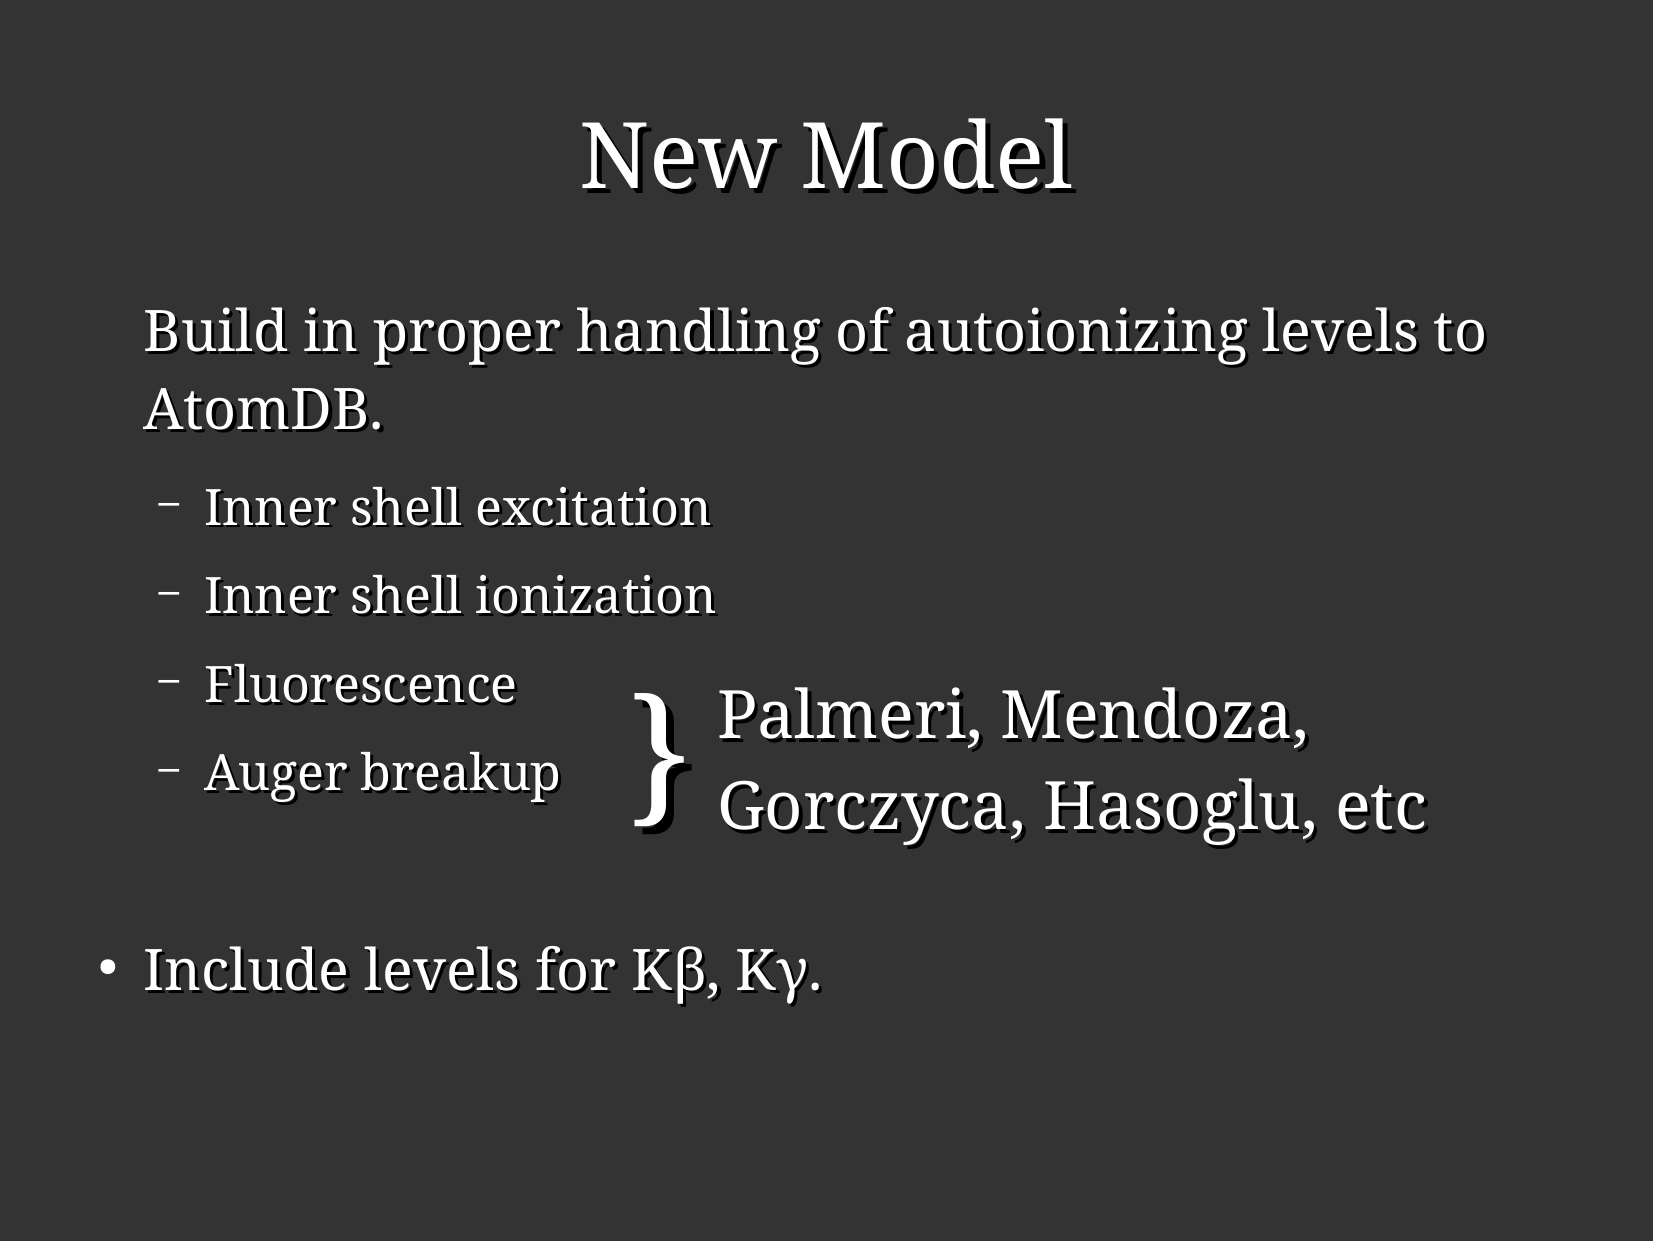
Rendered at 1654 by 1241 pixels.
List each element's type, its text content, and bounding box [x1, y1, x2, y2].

list Build in proper handling of autoionizing levels to AtomDB. Inner shell excitation Inner shell ionization Fluorescence Auger breakup Include levels for Kβ, Kγ. [82, 290, 1538, 1010]
title New Model [82, 49, 1571, 257]
text_box Palmeri, Mendoza, Gorczyca, Hasoglu, etc [702, 660, 1543, 827]
text_box } [612, 639, 703, 825]
